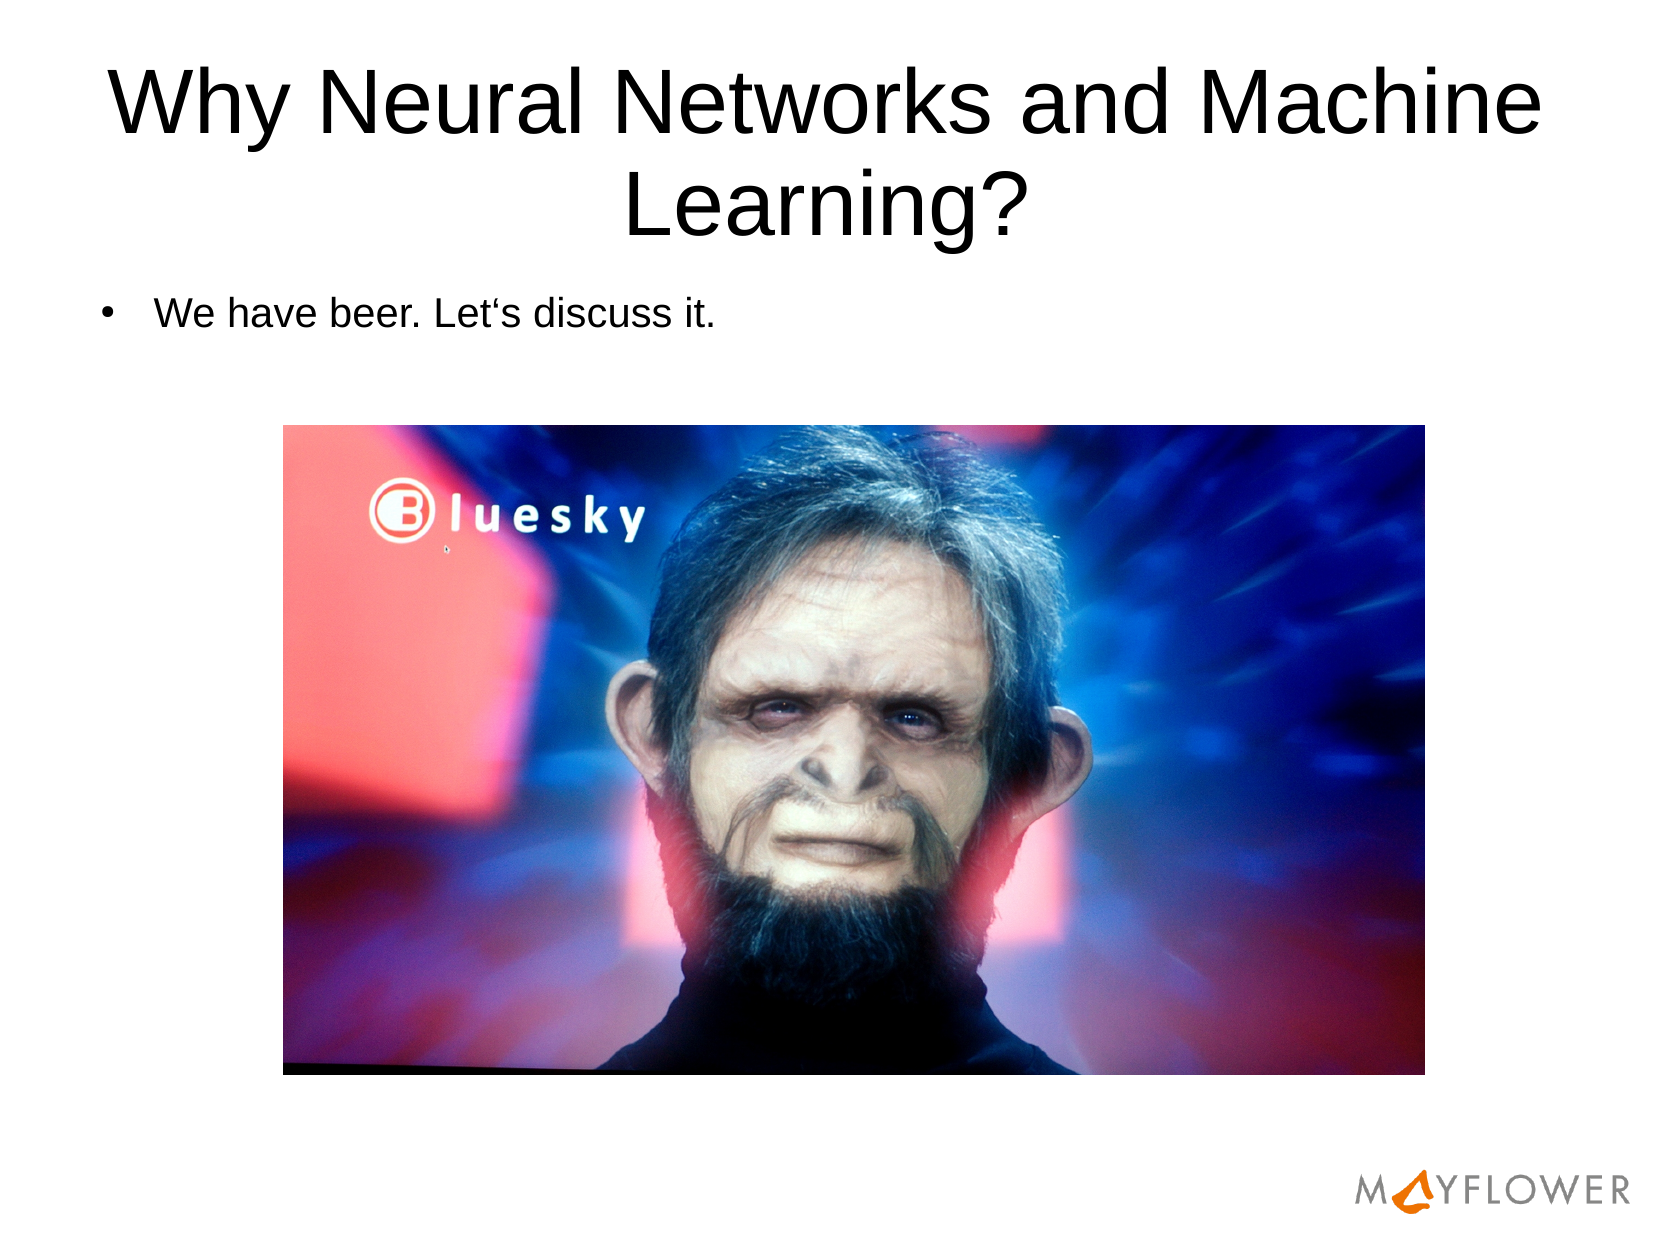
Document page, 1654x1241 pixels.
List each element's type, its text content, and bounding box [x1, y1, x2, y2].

picture [283, 425, 1425, 1075]
title Why Neural Networks and Machine Learning? [82, 49, 1571, 257]
picture [1355, 1169, 1630, 1215]
list We have beer. Let‘s discuss it. [82, 290, 1571, 1010]
